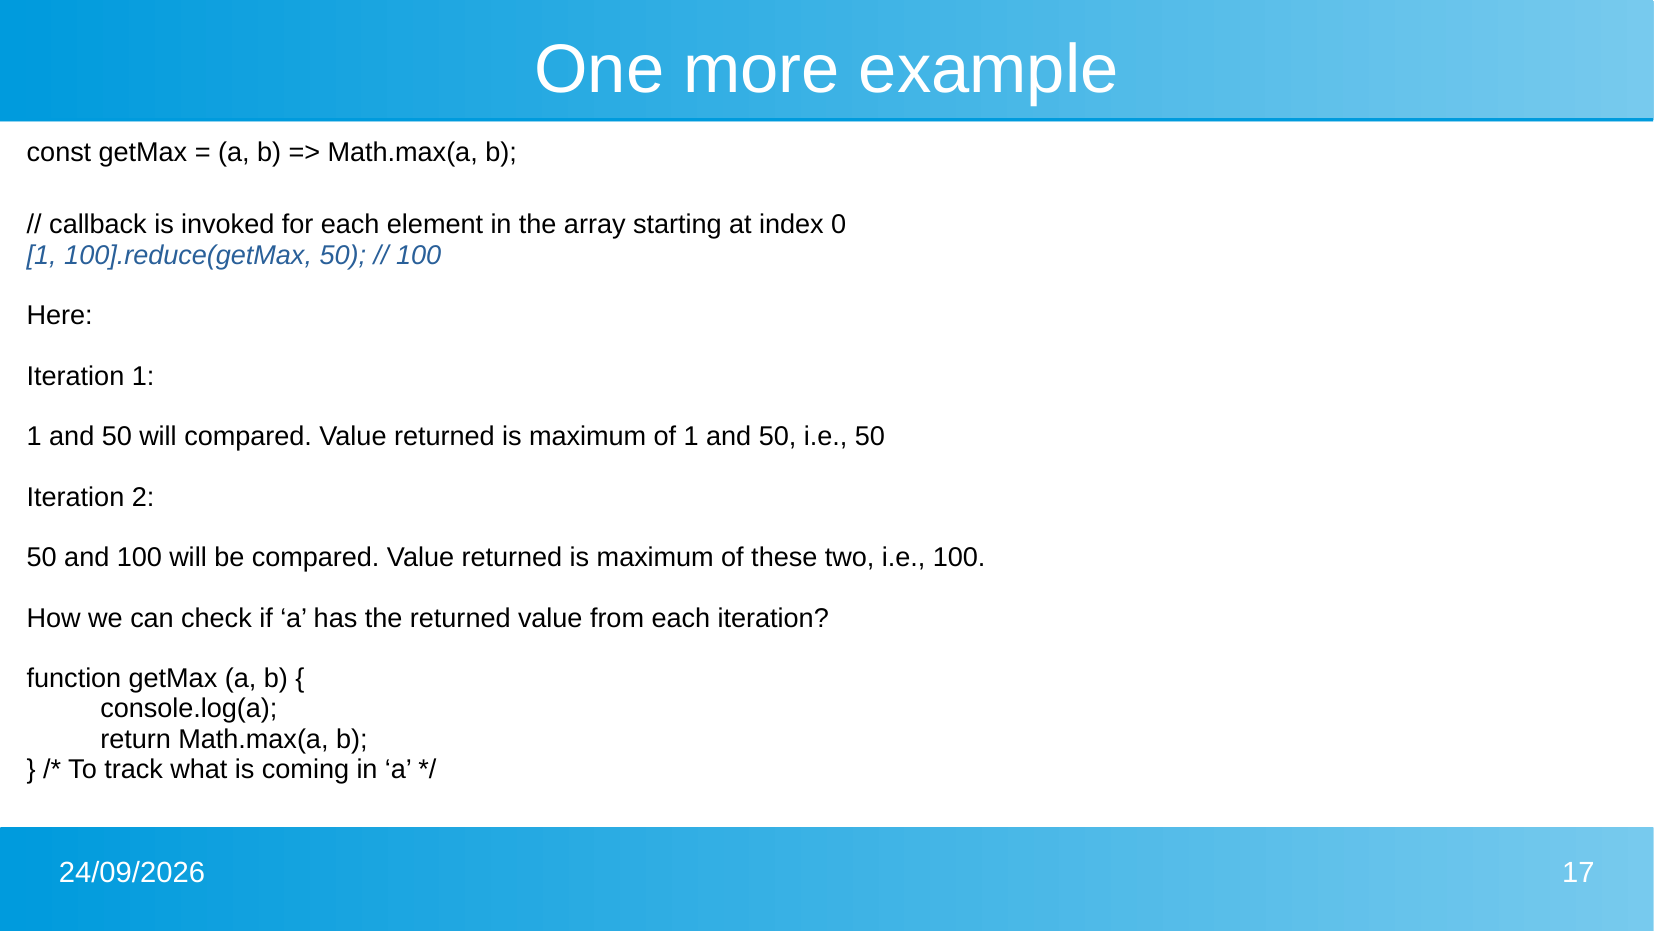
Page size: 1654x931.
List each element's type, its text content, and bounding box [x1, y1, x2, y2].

text_box const getMax = (a, b) => Math.max(a, b); // callback is invoked for each element in the array starting at index 0 [1, 100].reduce(getMax, 50); // 100 Here: Iteration 1: 1 and 50 will compared. Value returned is maximum of 1 and 50, i.e., 50 Iteration 2: 50 and 100 will be compared. Value returned is maximum of these two, i.e., 100. How we can check if ‘a’ has the returned value from each iteration? function getMax (a, b) { console.log(a); return Math.max(a, b); } /* To track what is coming in ‘a’ */ [11, 129, 1400, 792]
title One more example [59, 29, 1595, 108]
